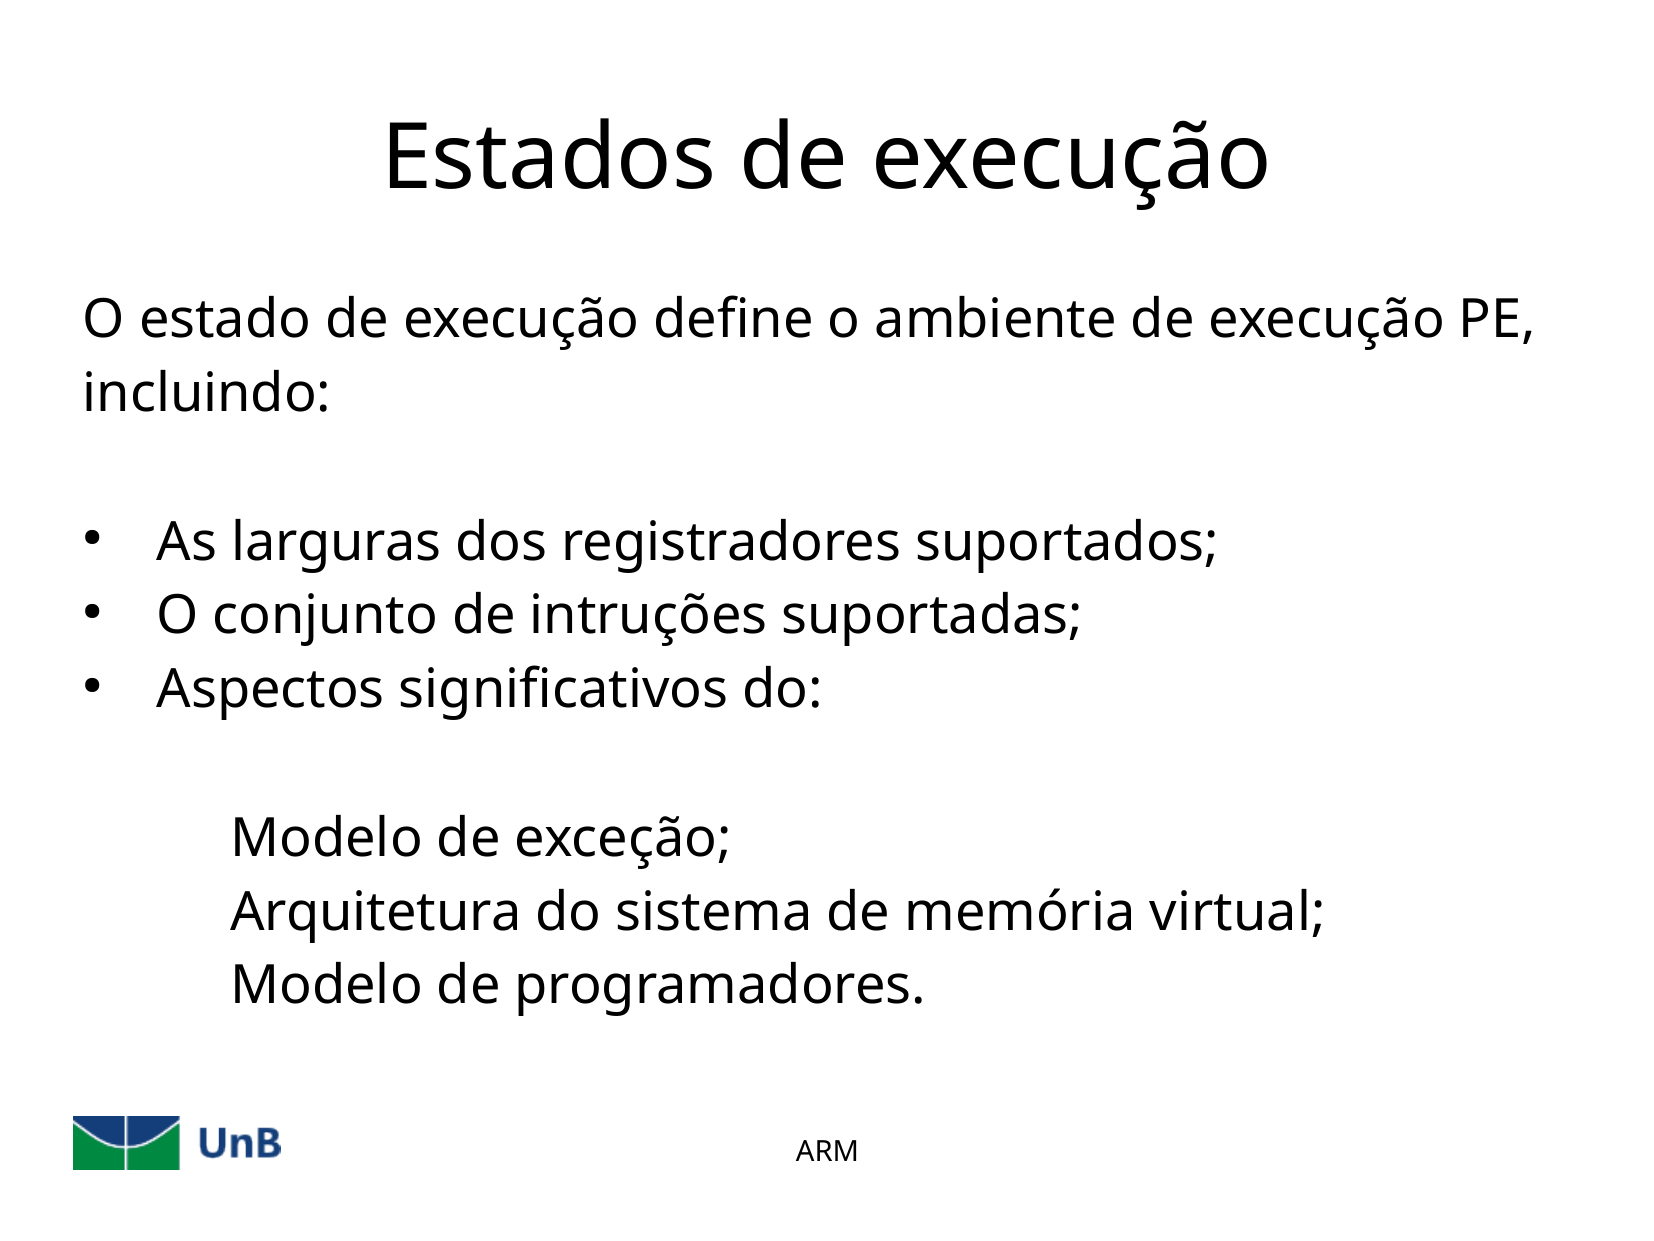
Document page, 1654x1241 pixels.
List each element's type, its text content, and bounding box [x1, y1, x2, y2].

subtitle O estado de execução define o ambiente de execução PE, incluindo: As larguras dos registradores suportados; O conjunto de intruções suportadas; Aspectos significativos do: Modelo de exceção; Arquitetura do sistema de memória virtual; Modelo de programadores. [82, 231, 1538, 1069]
title Estados de execução [82, 49, 1571, 257]
picture [73, 1116, 281, 1170]
